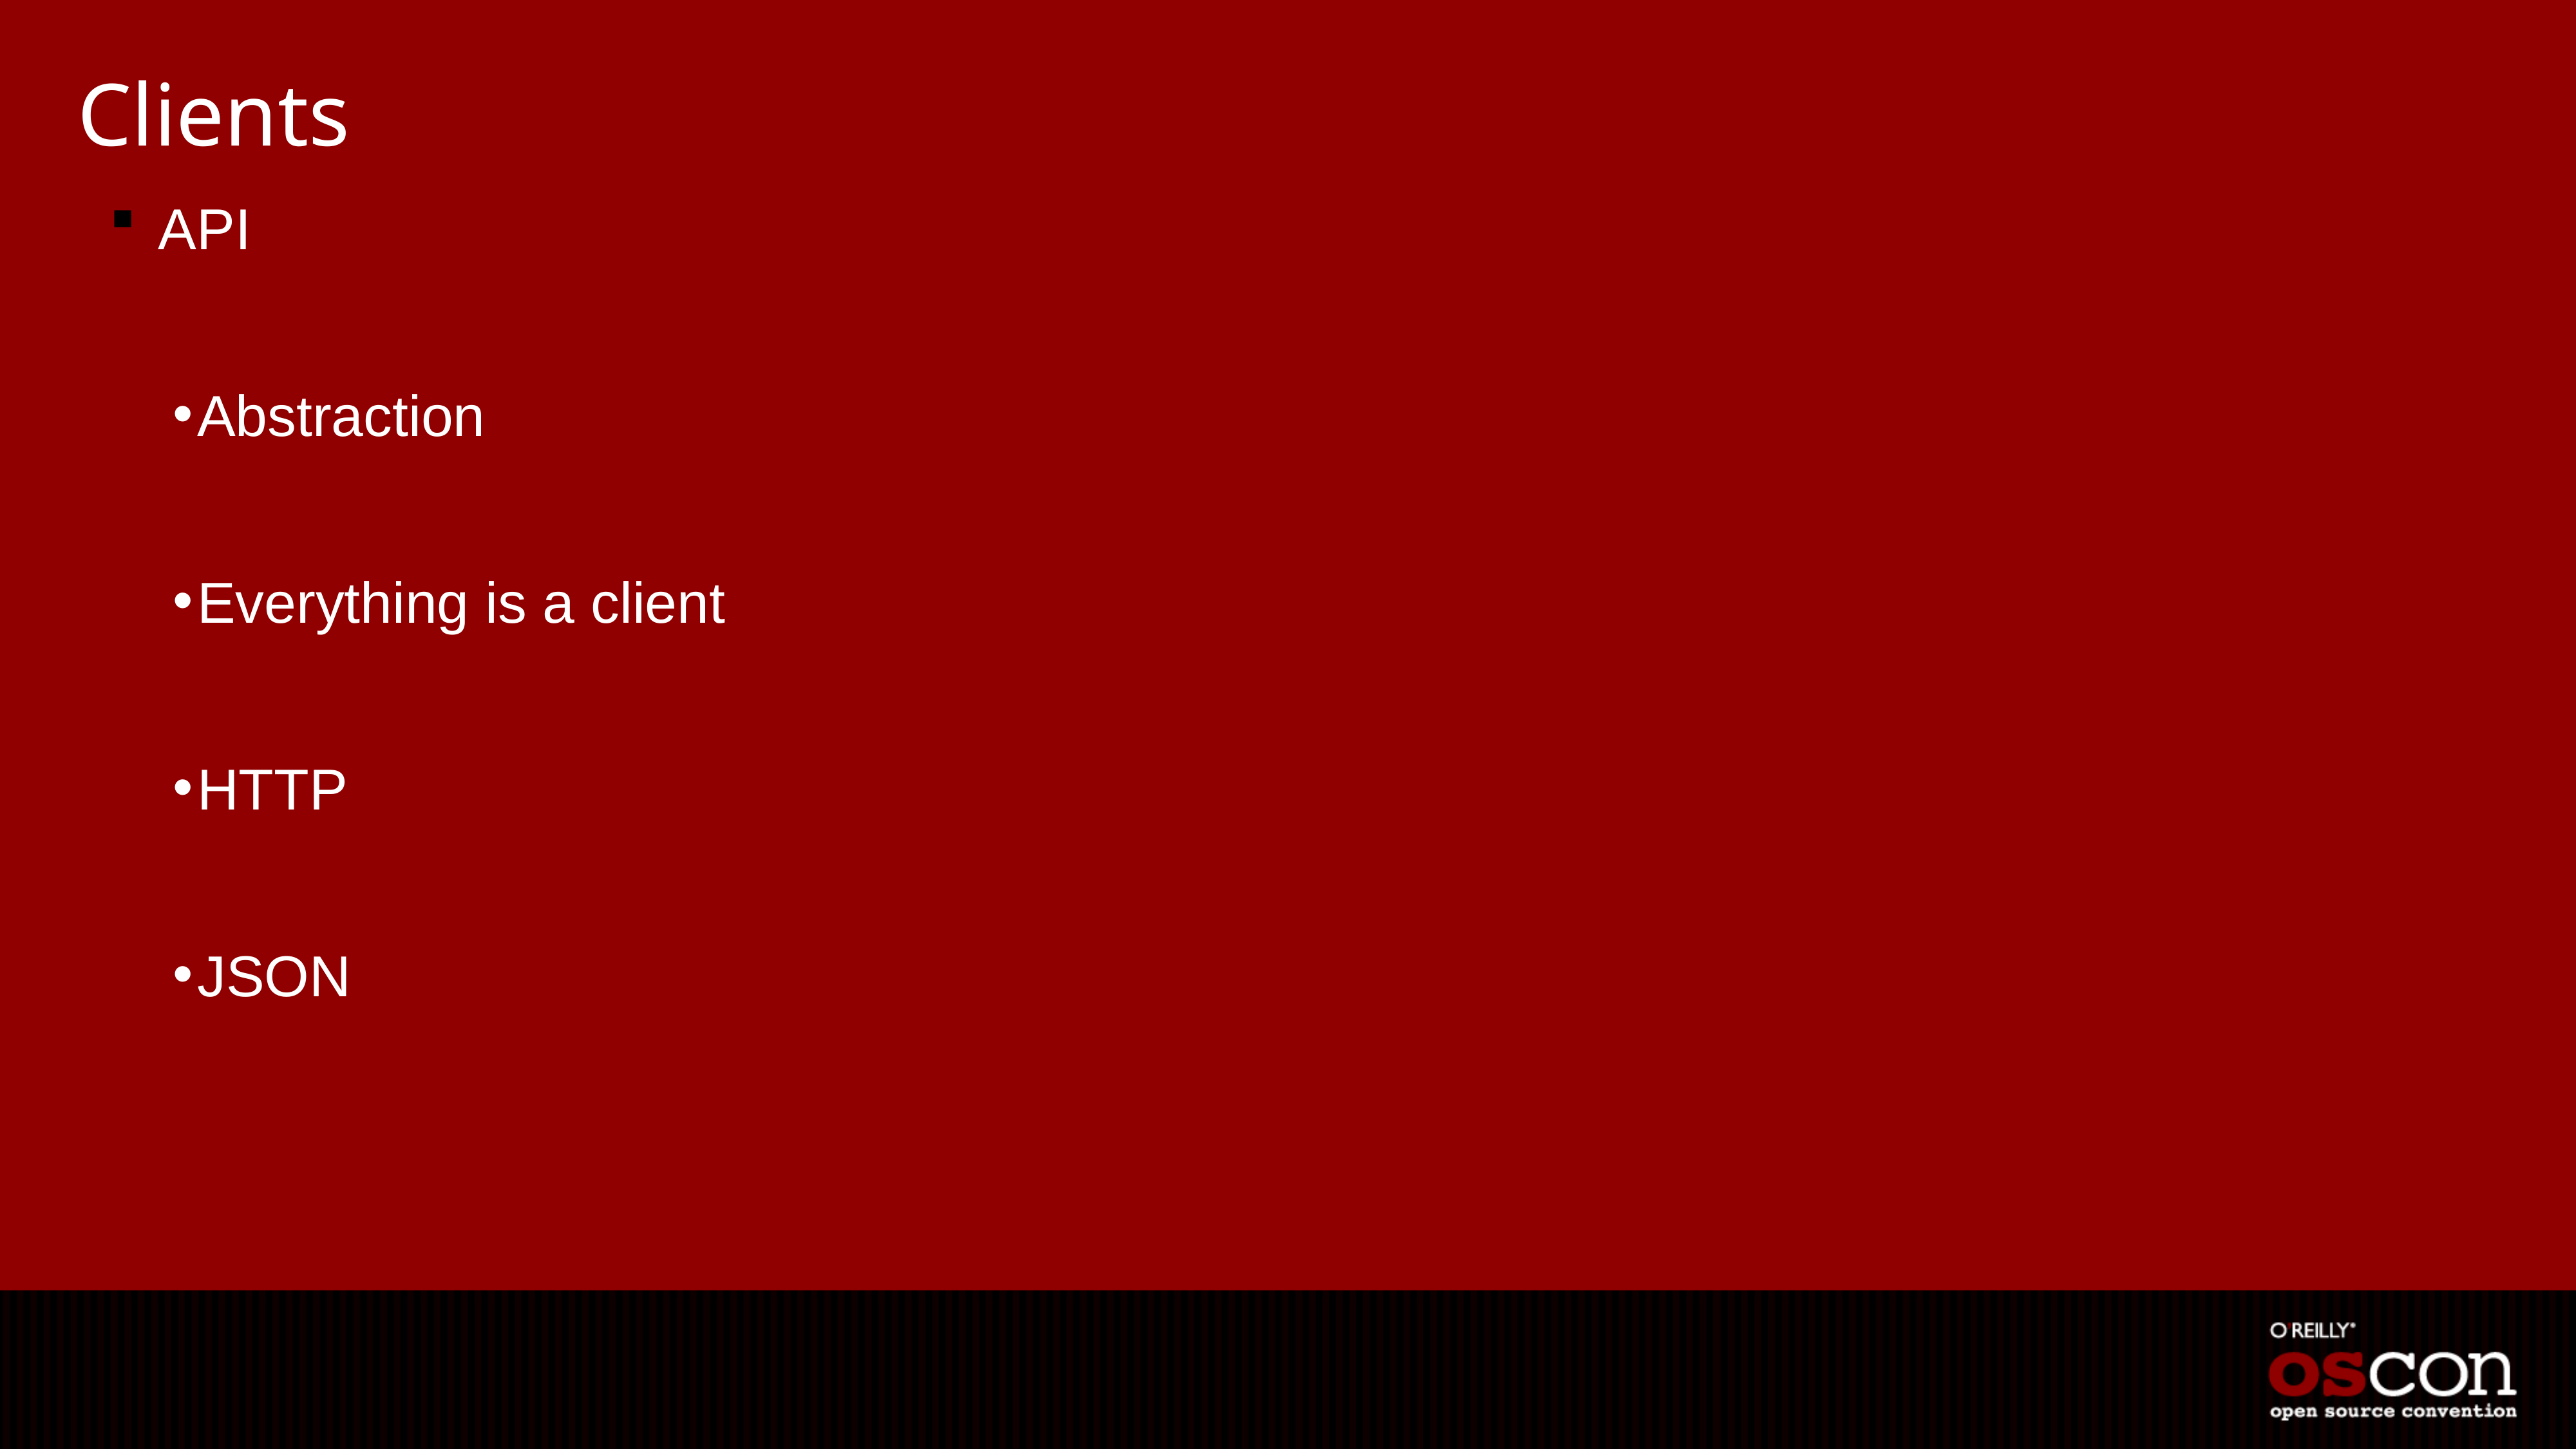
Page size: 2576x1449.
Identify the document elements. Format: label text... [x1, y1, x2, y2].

list API Abstraction Everything is a client HTTP JSON [76, 191, 2488, 1449]
title Clients [72, 24, 2501, 199]
picture [0, 0, 2576, 1449]
